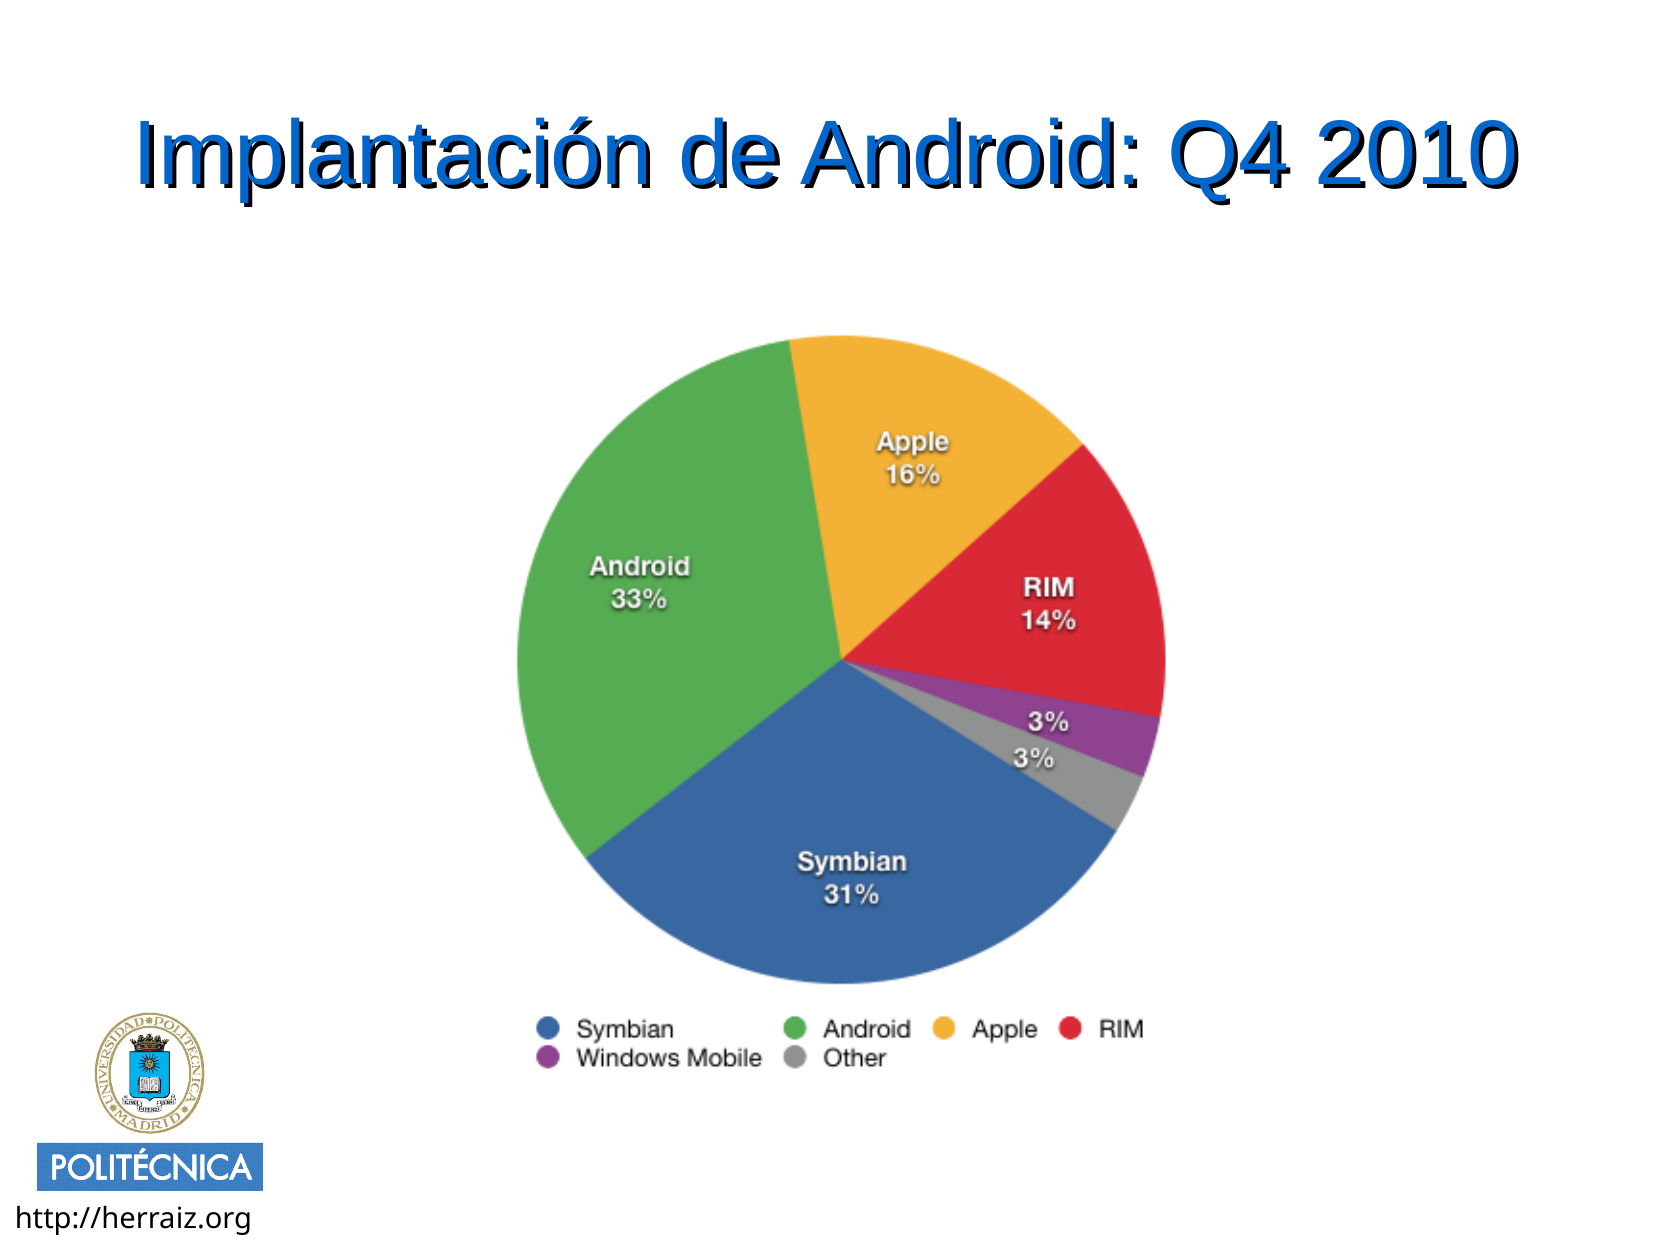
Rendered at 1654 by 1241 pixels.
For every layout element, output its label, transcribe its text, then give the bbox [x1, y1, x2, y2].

title Implantación de Android: Q4 2010 [82, 49, 1571, 257]
picture [464, 290, 1189, 1109]
picture [37, 1012, 263, 1191]
